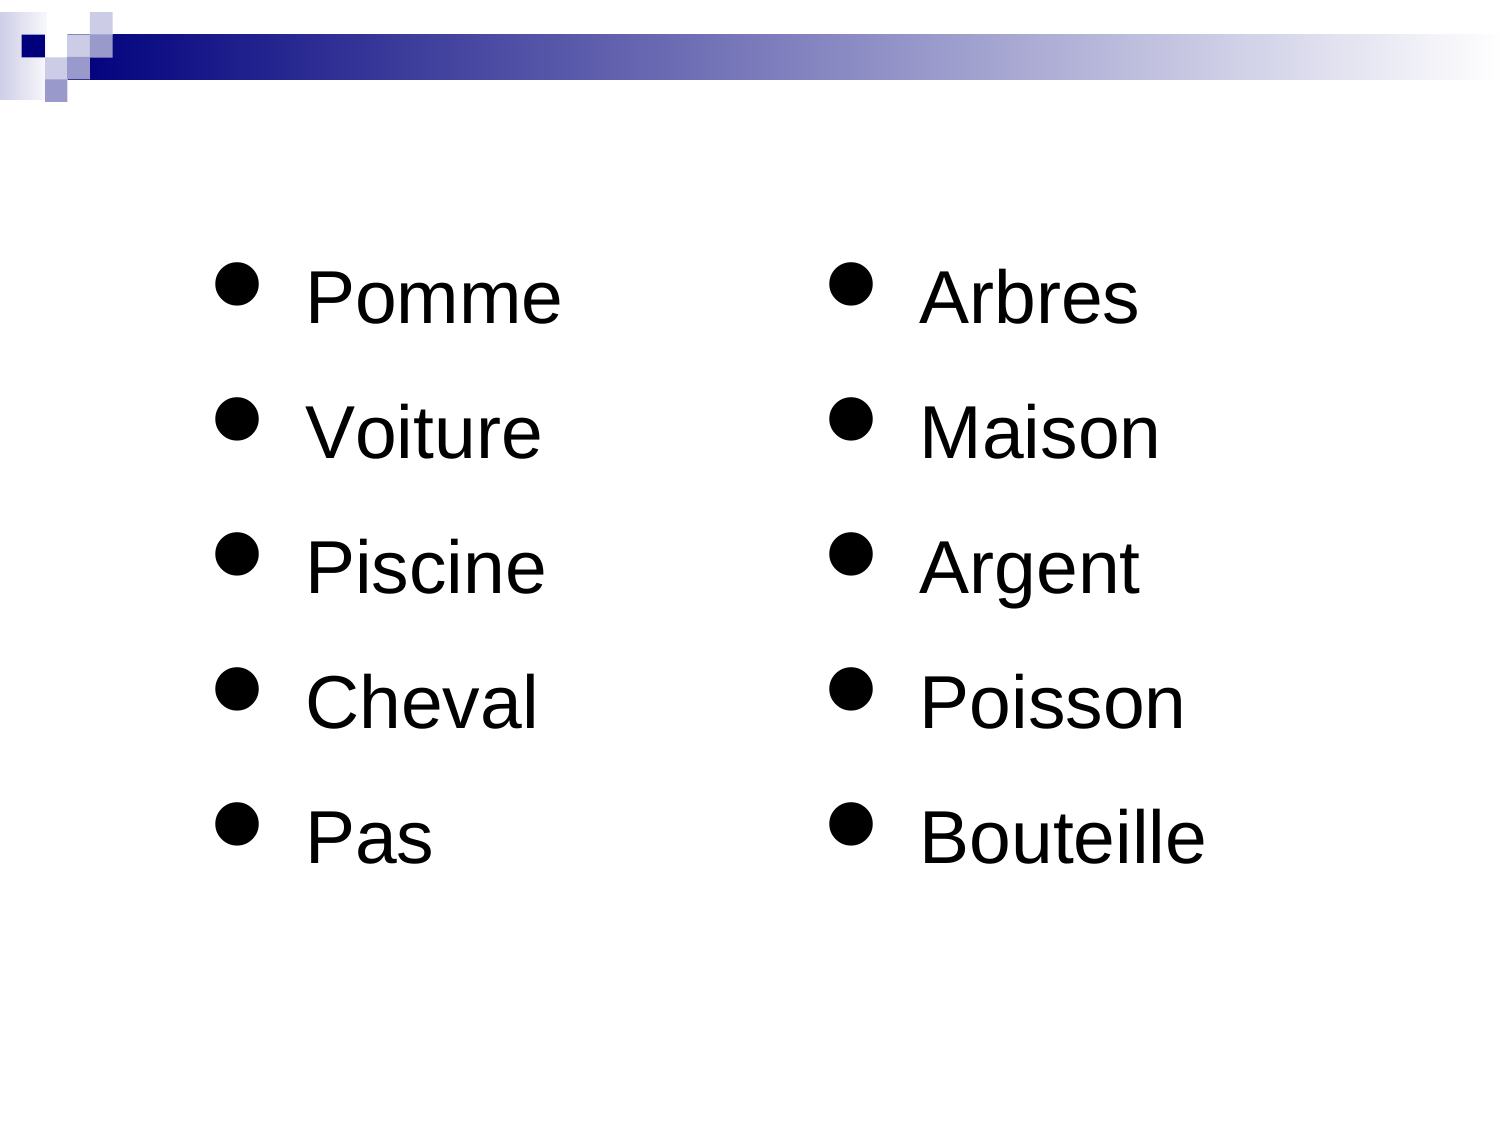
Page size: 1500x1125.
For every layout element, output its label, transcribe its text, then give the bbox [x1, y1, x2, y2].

text_box Pomme Voiture Piscine Cheval Pas [194, 196, 798, 887]
text_box Arbres Maison Argent Poisson Bouteille [809, 196, 1223, 887]
